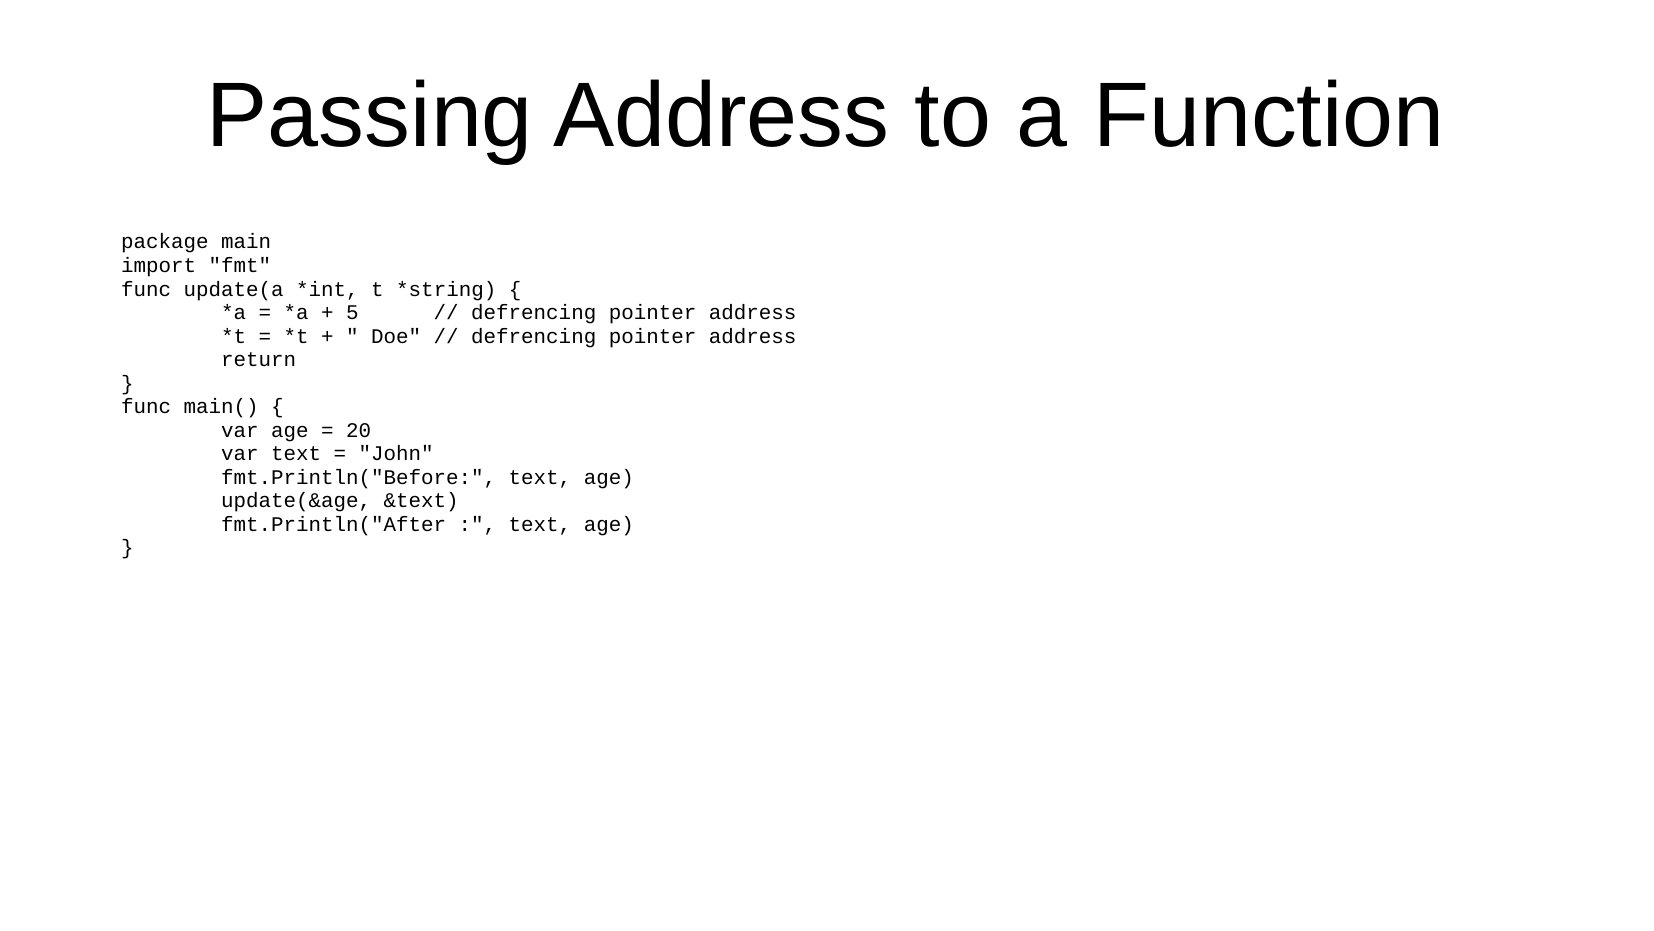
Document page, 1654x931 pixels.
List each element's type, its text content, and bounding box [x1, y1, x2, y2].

title Passing Address to a Function [82, 37, 1571, 193]
text_box package main import "fmt" func update(a *int, t *string) { *a = *a + 5 // defrencing pointer address *t = *t + " Doe" // defrencing pointer address return } func main() { var age = 20 var text = "John" fmt.Println("Before:", text, age) update(&age, &text) fmt.Println("After :", text, age) } [106, 224, 1477, 733]
